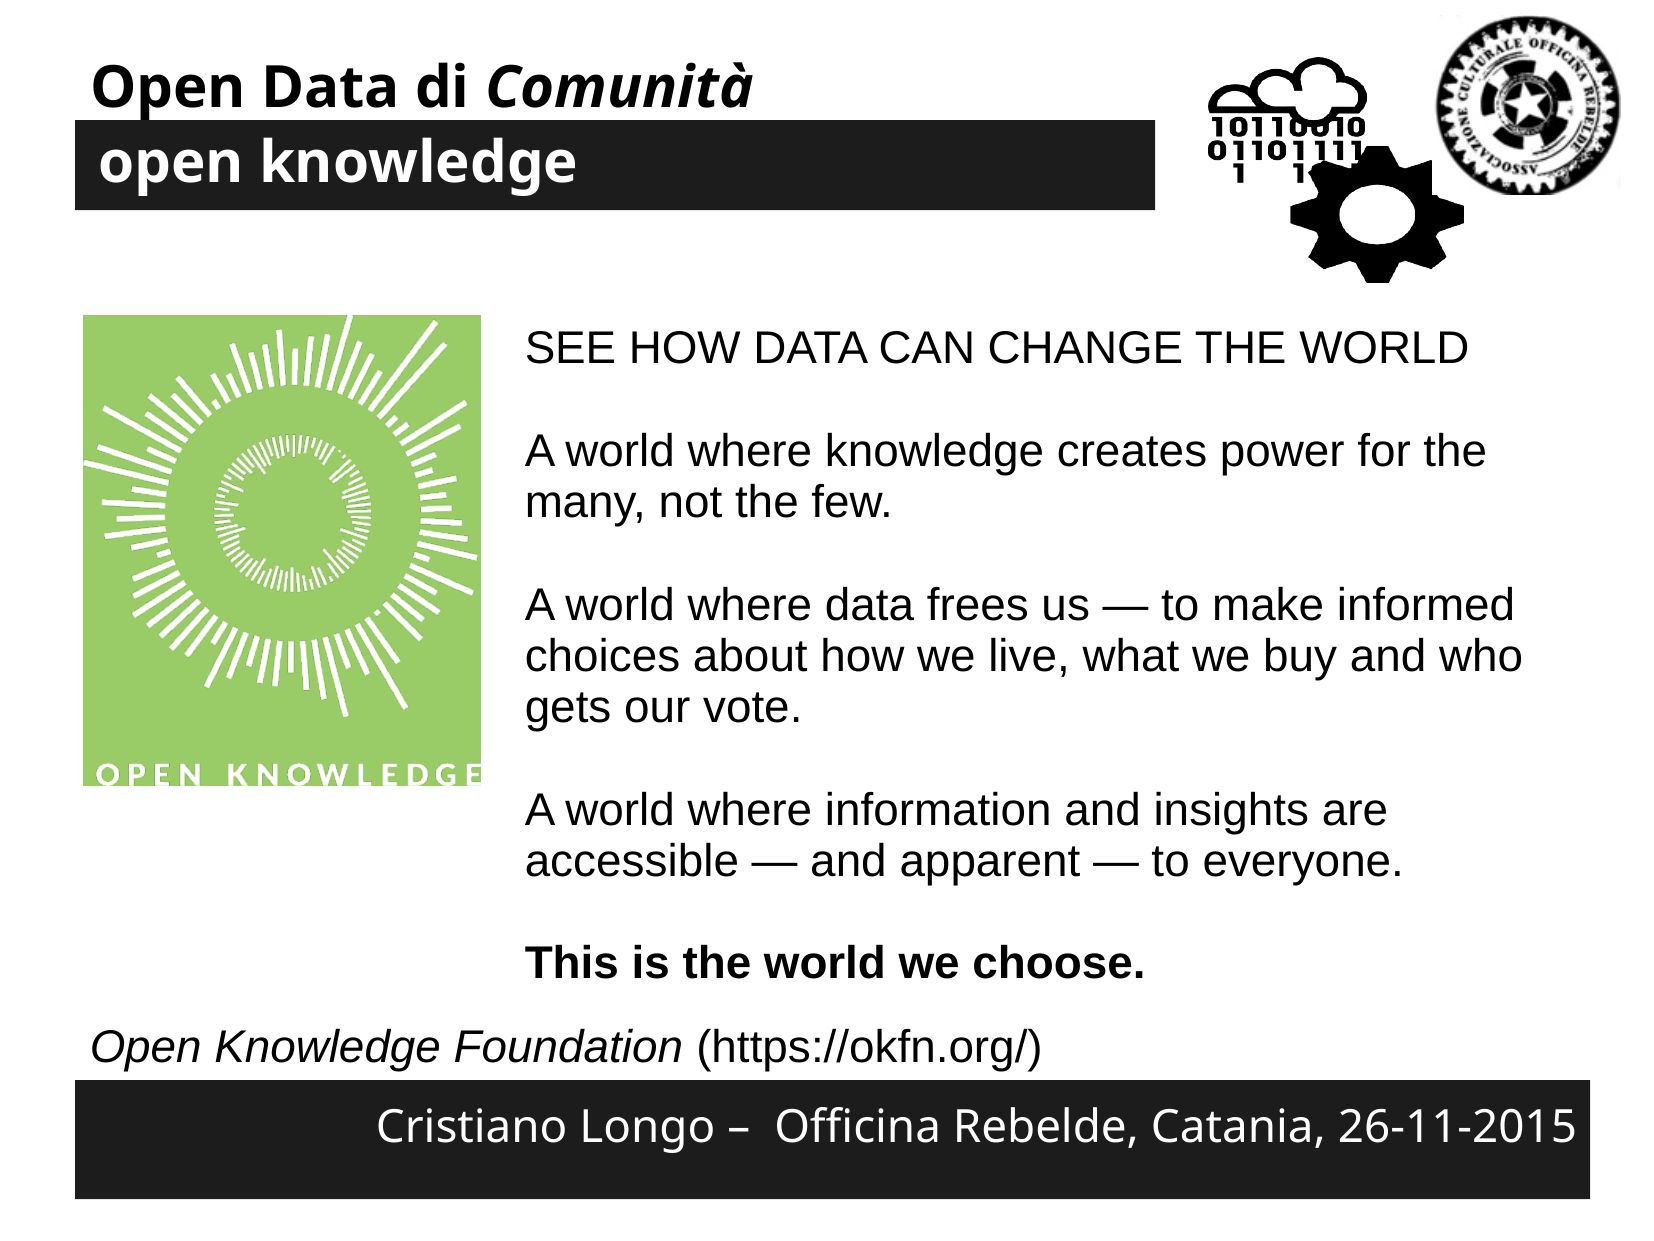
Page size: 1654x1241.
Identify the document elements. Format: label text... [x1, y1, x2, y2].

picture [1208, 15, 1621, 283]
text_box SEE HOW DATA CAN CHANGE THE WORLD A world where knowledge creates power for the many, not the few. A world where data frees us — to make informed choices about how we live, what we buy and who gets our vote. A world where information and insights are accessible — and apparent — to everyone. This is the world we choose. [510, 315, 1591, 997]
list Cristiano Longo – Officina Rebelde, Catania, 26-11-2015 [75, 1080, 1591, 1200]
list open knowledge [75, 120, 1156, 211]
picture [83, 314, 481, 787]
text_box Open Knowledge Foundation (https://okfn.org/) [75, 1013, 1246, 1081]
list Open Data di Comunità [75, 45, 1325, 166]
